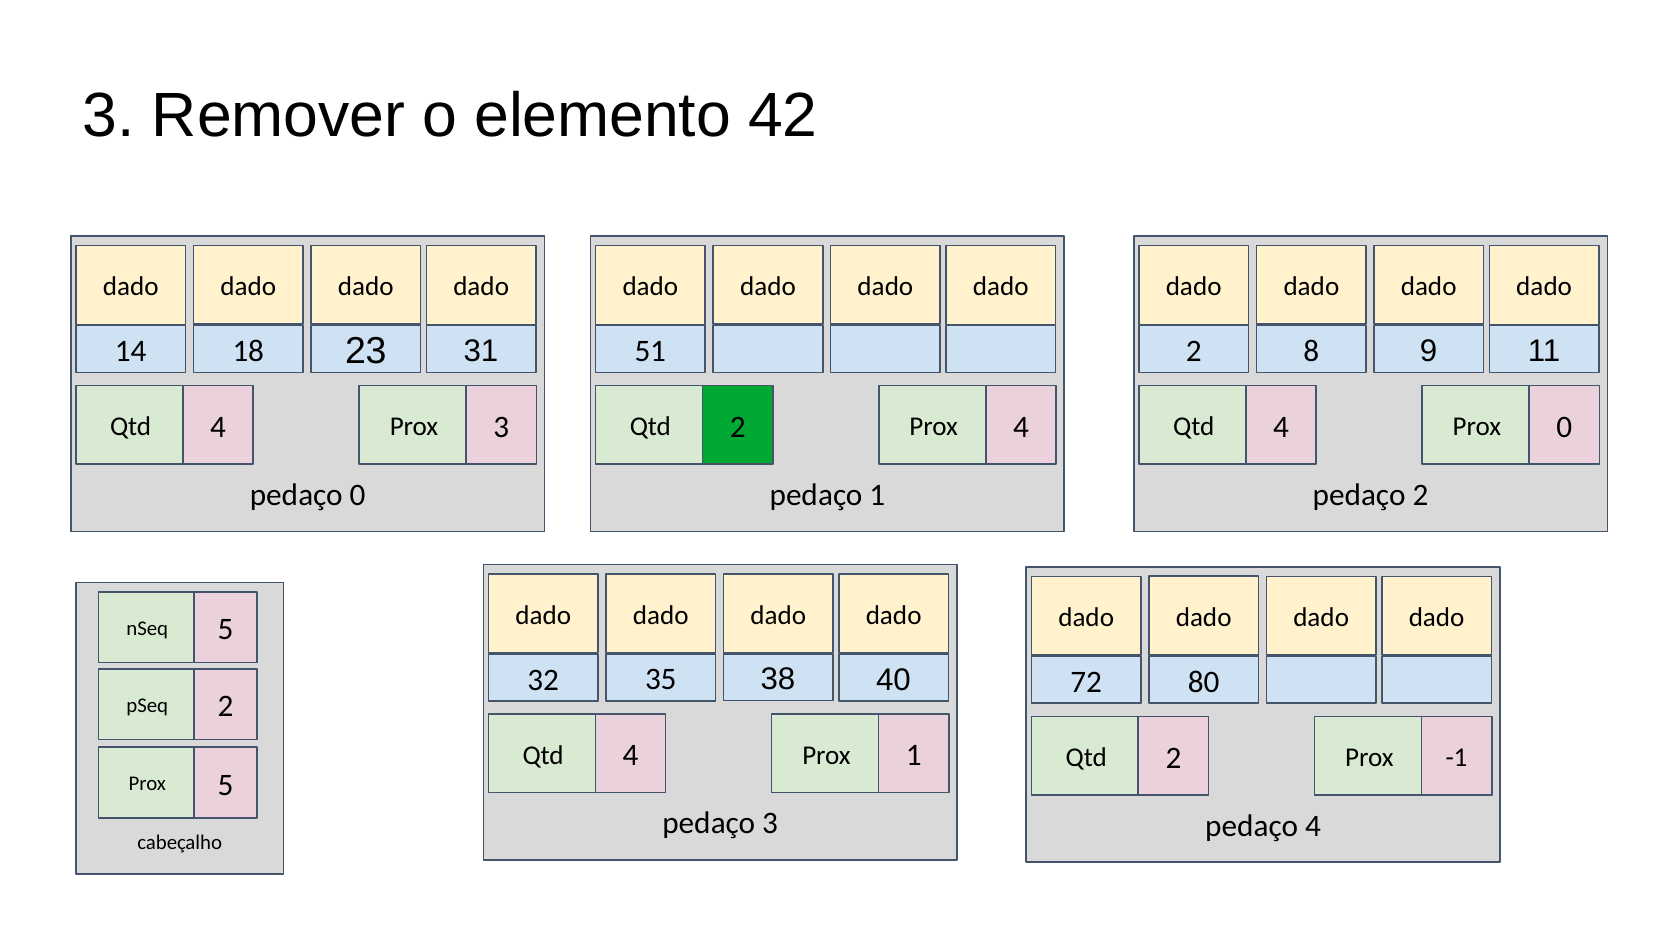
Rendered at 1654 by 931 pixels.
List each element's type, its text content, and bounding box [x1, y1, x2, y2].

text_box 5 [193, 747, 257, 818]
text_box 72 [1031, 656, 1141, 704]
text_box dado [838, 574, 949, 653]
text_box dado [75, 245, 186, 325]
text_box 4 [595, 713, 666, 793]
text_box dado [1381, 576, 1492, 656]
text_box 5 [193, 591, 257, 663]
text_box 4 [1245, 385, 1317, 465]
text_box dado [595, 245, 706, 325]
text_box Prox [1314, 716, 1421, 795]
text_box dado [1489, 245, 1599, 325]
text_box -1 [1421, 716, 1492, 795]
text_box Prox [1422, 385, 1529, 465]
text_box Qtd [1031, 716, 1138, 795]
text_box Prox [98, 747, 193, 818]
text_box nSeq [98, 591, 193, 663]
text_box pedaço 1 [590, 236, 1065, 532]
text_box Prox [878, 385, 985, 465]
text_box Qtd [75, 385, 182, 465]
text_box dado [1266, 576, 1376, 655]
text_box pedaço 0 [70, 236, 545, 532]
text_box pedaço 3 [483, 564, 957, 860]
text_box dado [310, 245, 421, 325]
text_box Qtd [488, 713, 595, 793]
text_box 2 [702, 385, 773, 465]
text_box 4 [985, 385, 1057, 465]
text_box 31 [426, 325, 536, 373]
text_box 1 [878, 713, 949, 793]
text_box 38 [723, 653, 833, 701]
text_box 8 [1256, 325, 1367, 373]
text_box dado [830, 245, 941, 325]
text_box cabeçalho [76, 582, 284, 875]
text_box 32 [488, 654, 598, 701]
text_box dado [488, 574, 598, 653]
text_box [713, 325, 823, 373]
text_box 2 [1138, 716, 1209, 795]
text_box Qtd [1138, 385, 1245, 465]
text_box 40 [838, 654, 949, 701]
text_box 51 [595, 325, 706, 373]
text_box 2 [1138, 325, 1249, 373]
text_box pedaço 4 [1026, 566, 1500, 863]
text_box [946, 325, 1056, 373]
title 3. Remover o elemento 42 [82, 37, 1571, 193]
text_box 0 [1529, 385, 1600, 465]
text_box 4 [182, 385, 254, 465]
text_box dado [193, 245, 304, 325]
text_box 23 [310, 325, 421, 373]
text_box Prox [771, 713, 878, 793]
text_box 14 [75, 325, 186, 373]
text_box [1266, 656, 1376, 704]
text_box 35 [605, 653, 716, 701]
text_box dado [1373, 245, 1484, 325]
text_box Qtd [595, 385, 702, 465]
text_box dado [1148, 576, 1259, 655]
text_box dado [1256, 245, 1367, 325]
text_box Prox [359, 385, 466, 465]
text_box 18 [193, 325, 304, 373]
text_box pSeq [98, 668, 193, 740]
text_box 9 [1373, 325, 1484, 373]
text_box [1381, 656, 1492, 704]
text_box dado [426, 245, 536, 325]
text_box 3 [466, 385, 537, 465]
text_box 11 [1489, 325, 1599, 373]
text_box dado [946, 245, 1056, 325]
text_box pedaço 2 [1133, 236, 1608, 532]
text_box dado [605, 573, 716, 653]
text_box [830, 325, 941, 373]
text_box dado [713, 245, 823, 325]
text_box dado [1138, 245, 1249, 325]
text_box 2 [193, 668, 257, 740]
text_box dado [723, 574, 833, 653]
text_box 80 [1148, 656, 1259, 704]
text_box dado [1031, 576, 1141, 656]
